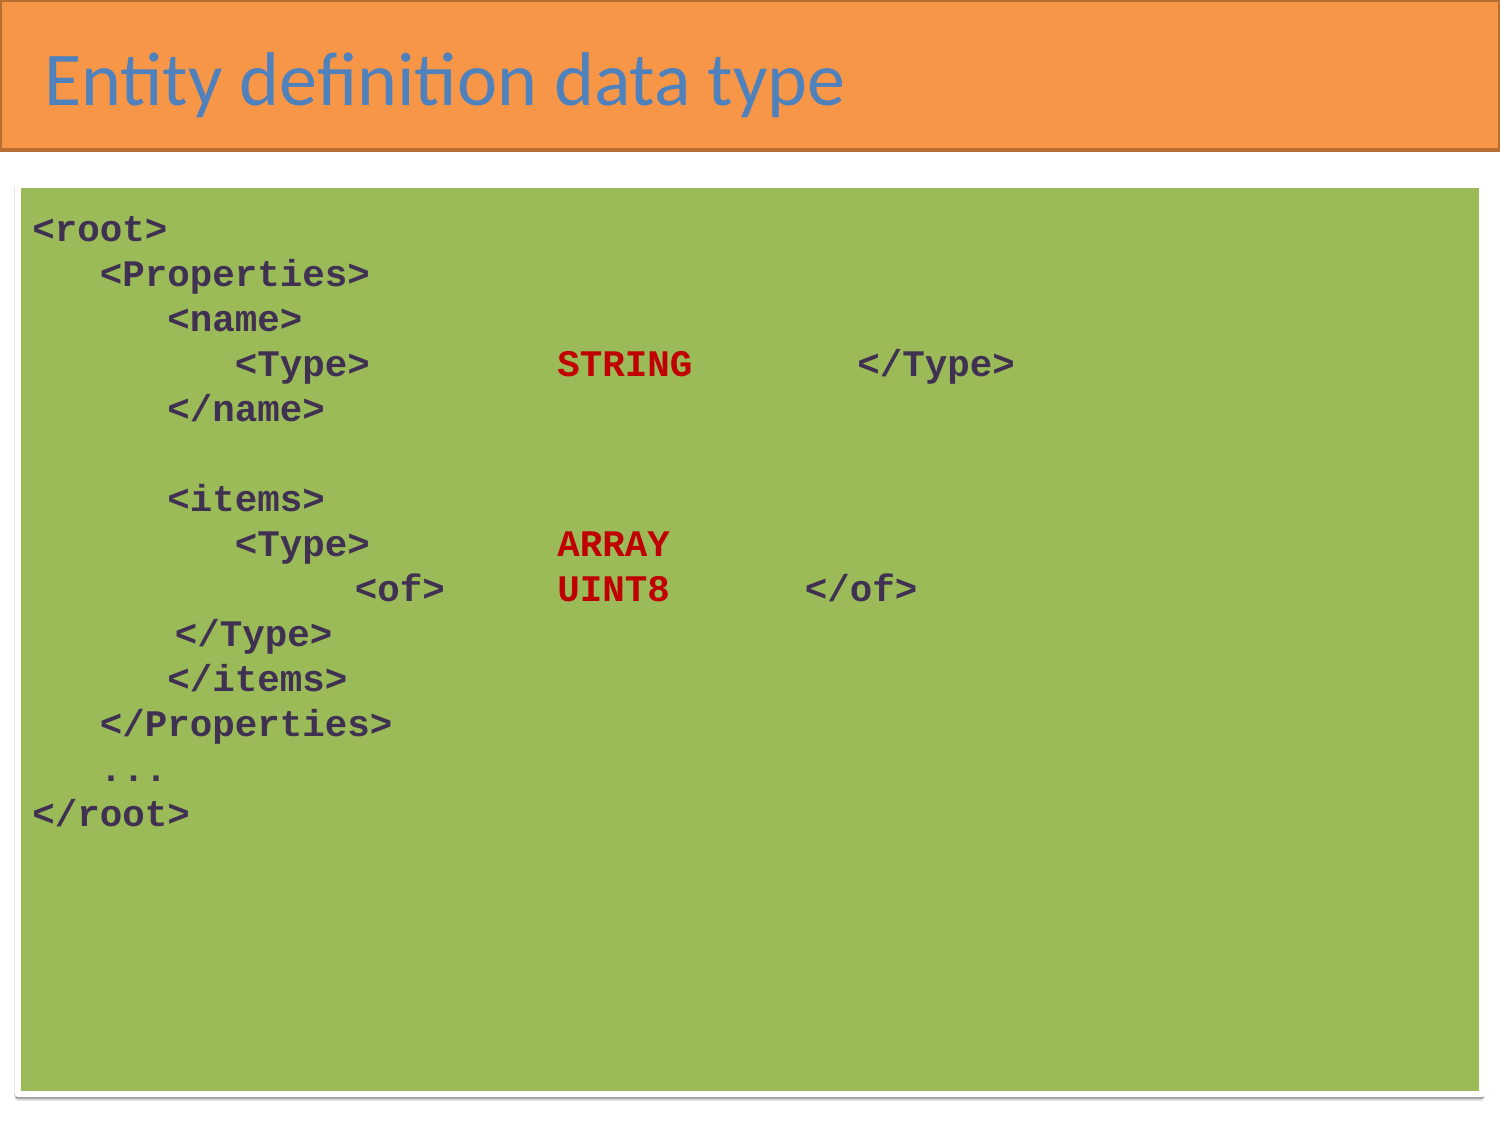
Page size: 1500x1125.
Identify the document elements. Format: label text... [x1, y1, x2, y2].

title Entity definition data type [29, 21, 1483, 129]
text_box <root> <Properties> <name> <Type> STRING </Type> </name> <items> <Type> ARRAY <of> UINT8 </of> </Type> </items> </Properties> ... </root> [17, 196, 1436, 887]
text_box [0, 0, 1500, 150]
text_box [17, 184, 1483, 1094]
